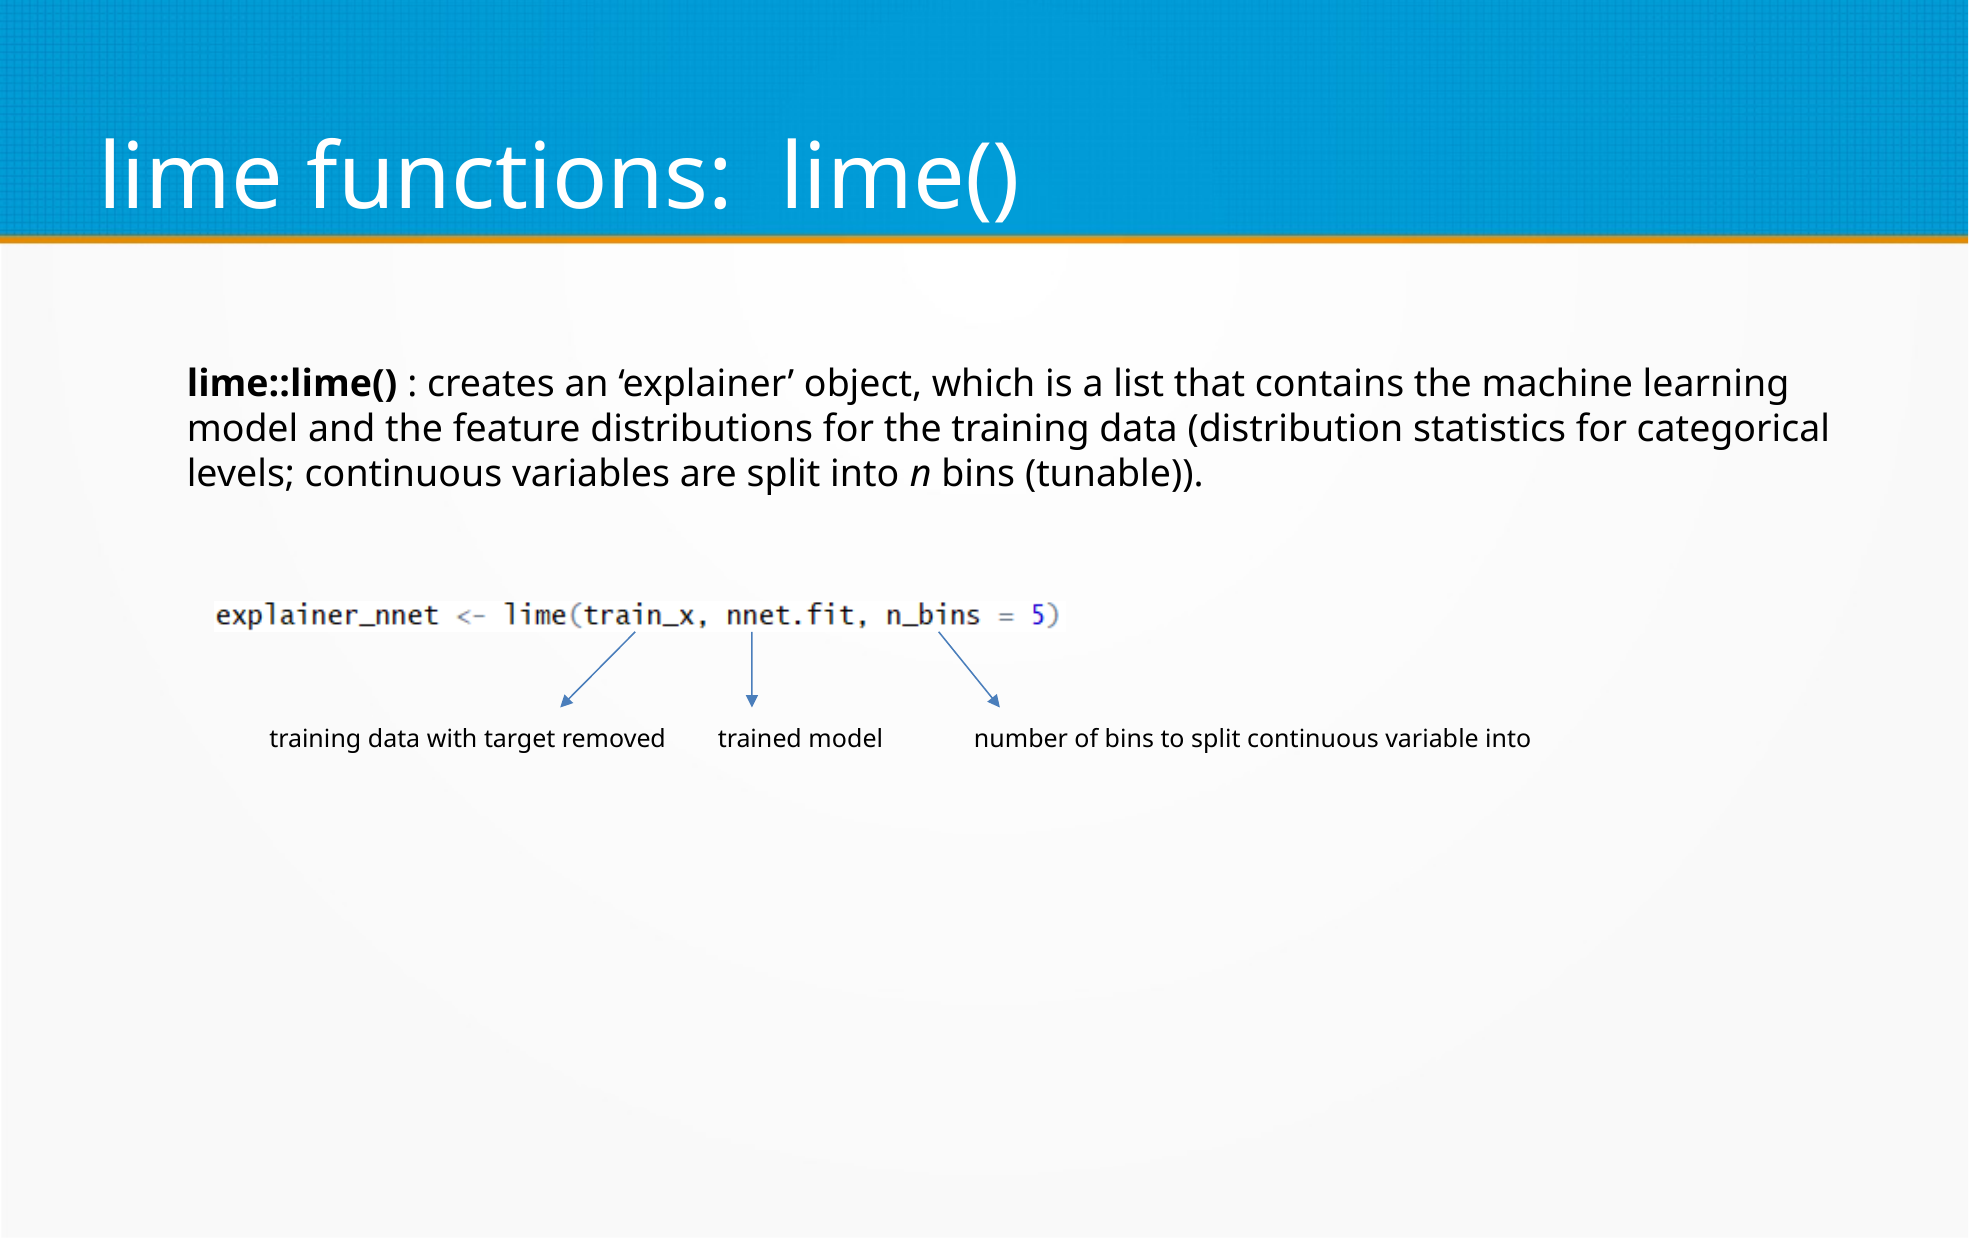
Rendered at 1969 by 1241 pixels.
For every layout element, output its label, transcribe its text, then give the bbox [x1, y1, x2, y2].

text_box lime::lime() : creates an ‘explainer’ object, which is a list that contains the machine learning model and the feature distributions for the training data (distribution statistics for categorical levels; continuous variables are split into n bins (tunable)). training data with target removed trained model number of bins to split continuous variable into [98, 314, 1860, 1080]
text_box lime functions: lime() [98, 19, 1870, 227]
picture [0, 233, 1969, 1241]
